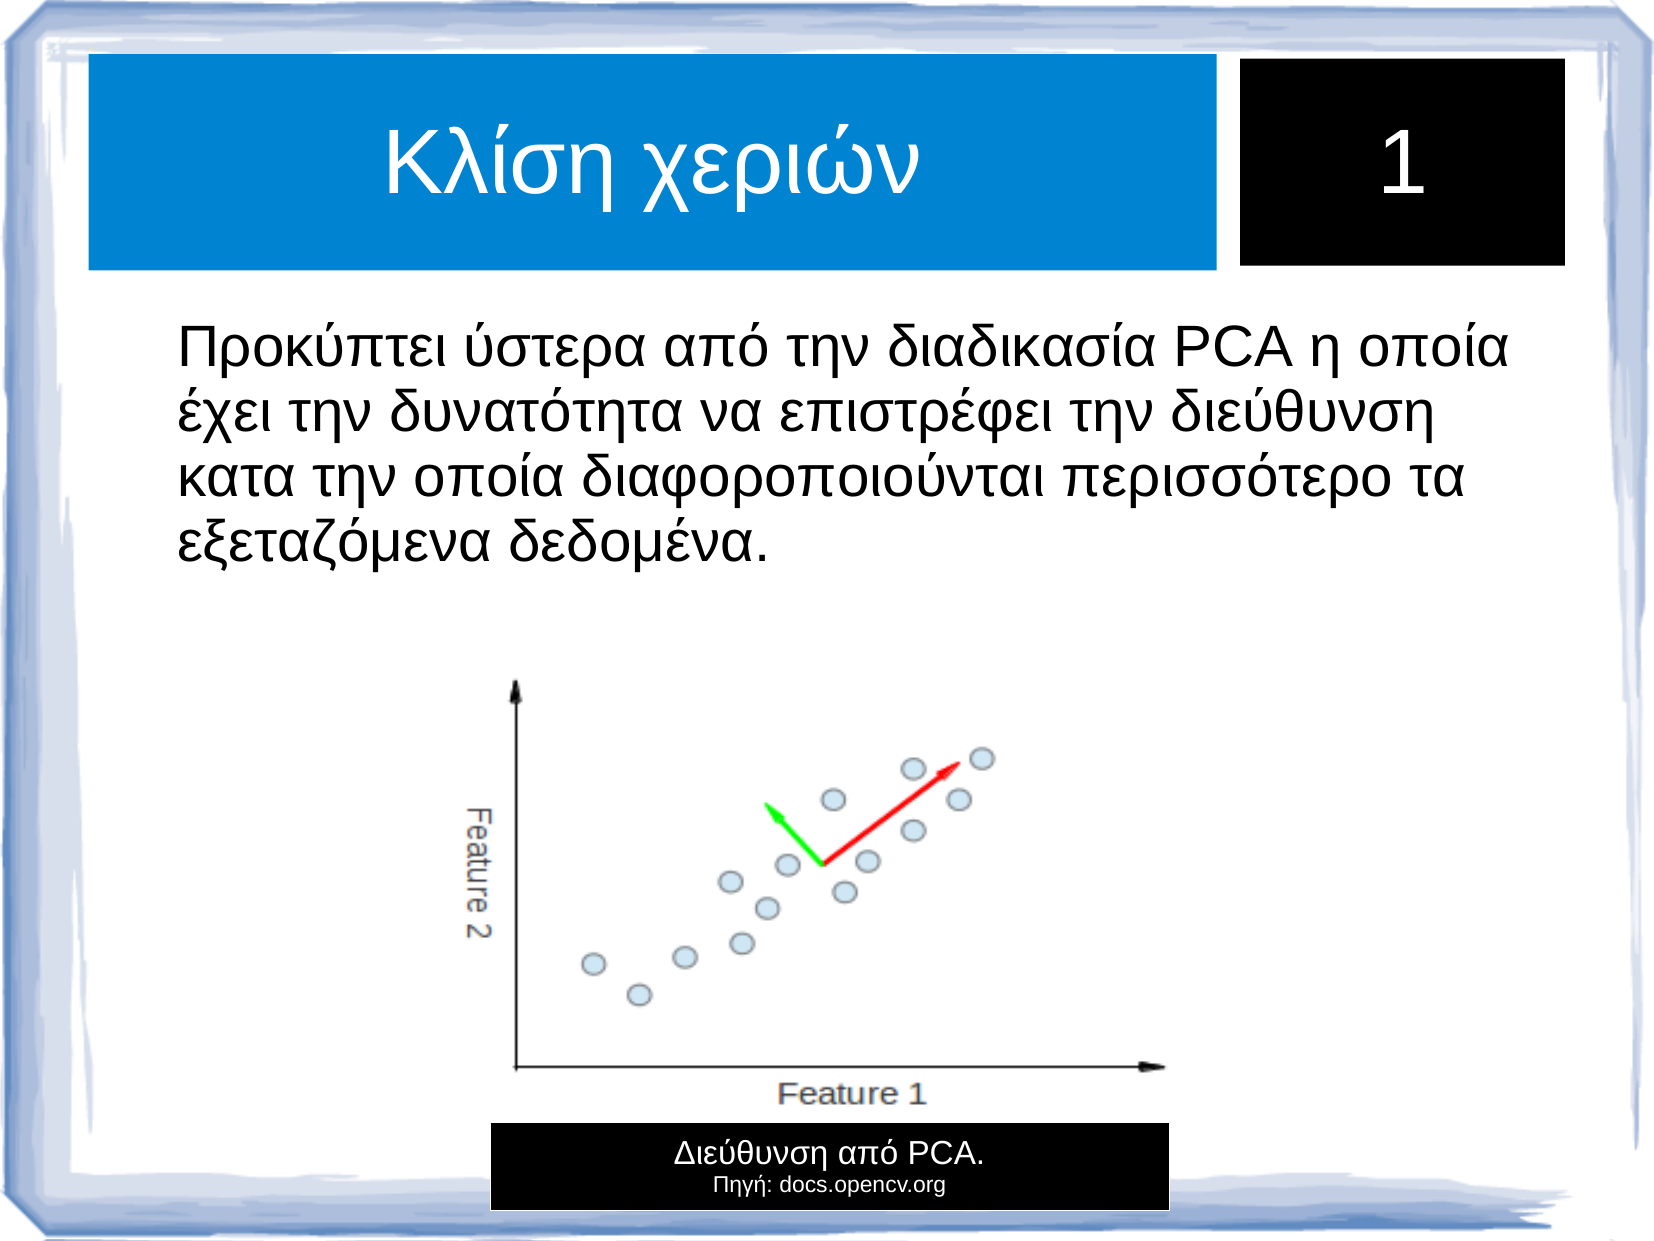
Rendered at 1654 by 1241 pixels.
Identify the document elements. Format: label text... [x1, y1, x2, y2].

title 1 [1240, 58, 1565, 266]
text_box Διεύθυνση από PCA. Πηγή: docs.opencv.org [490, 1122, 1170, 1211]
list Προκύπτει ύστερα από την διαδικασία PCA η οποία έχει την δυνατότητα να επιστρέφει την διεύθυνση κατα την οποία διαφοροποιούνται περισσότερο τα εξεταζόμενα δεδομένα. [106, 313, 1530, 1028]
picture [0, 0, 1654, 1241]
title Κλίση χεριών [88, 54, 1217, 271]
